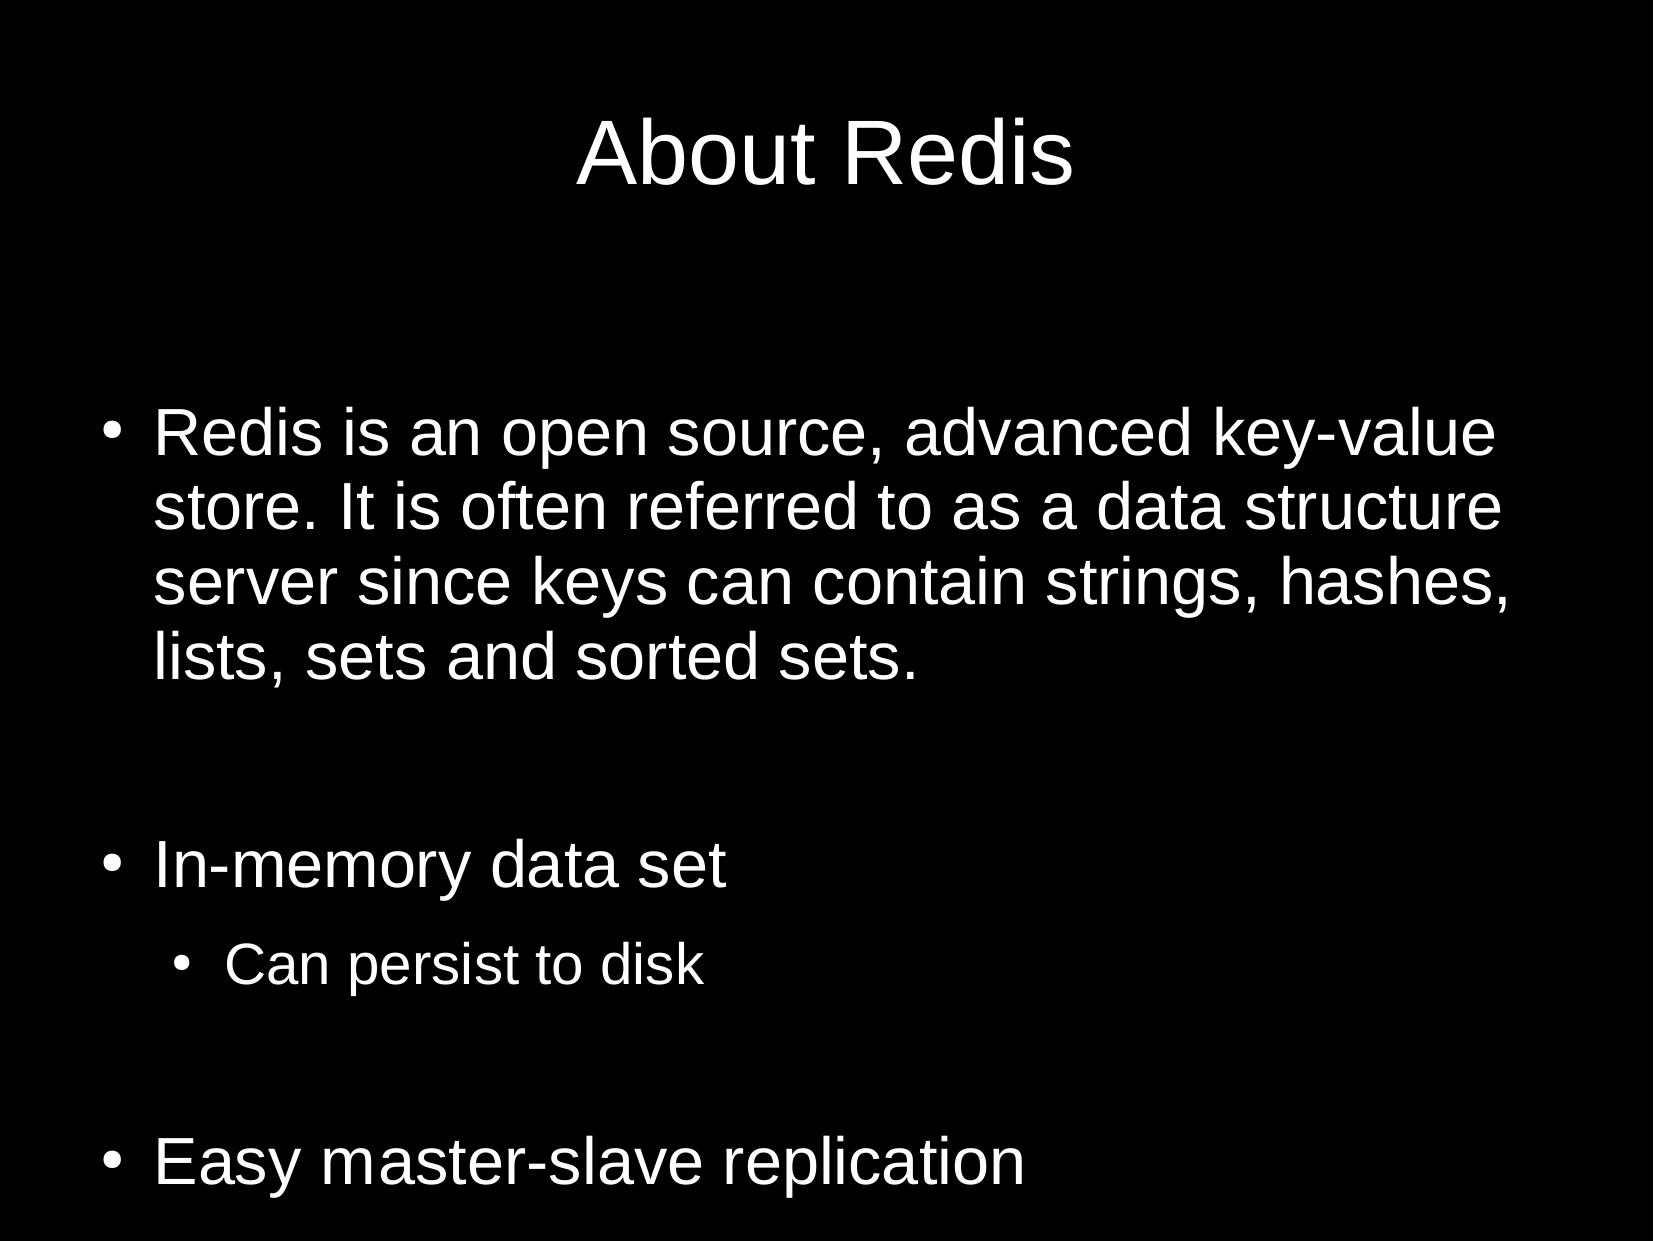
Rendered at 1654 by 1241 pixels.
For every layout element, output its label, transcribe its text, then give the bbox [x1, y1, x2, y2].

list Redis is an open source, advanced key-value store. It is often referred to as a data structure server since keys can contain strings, hashes, lists, sets and sorted sets. In-memory data set Can persist to disk Easy m aster-slave replication [82, 290, 1571, 1198]
title About Redis [82, 49, 1571, 257]
